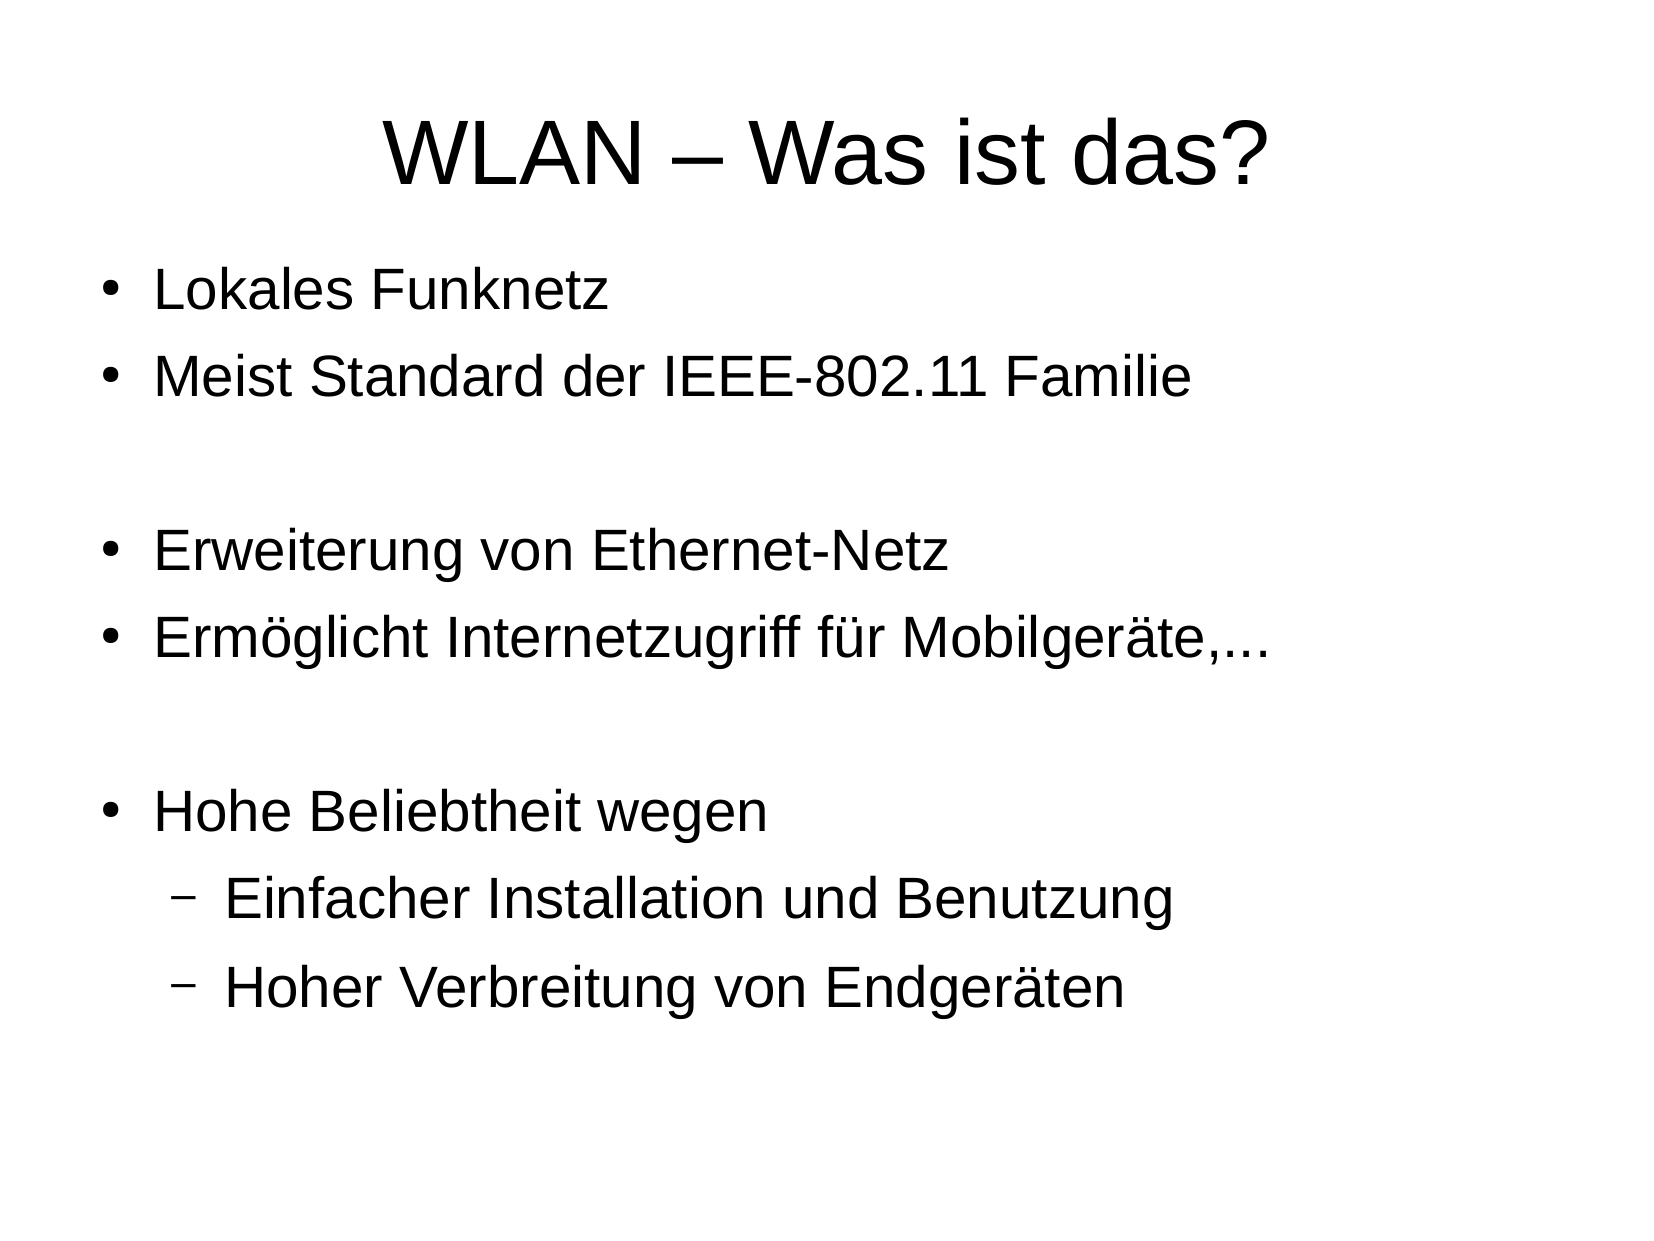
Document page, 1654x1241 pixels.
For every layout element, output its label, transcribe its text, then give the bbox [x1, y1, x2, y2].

title WLAN – Was ist das? [82, 49, 1571, 256]
list Lokales Funknetz Meist Standard der IEEE-802.11 Familie Erweiterung von Ethernet-Netz Ermöglicht Internetzugriff für Mobilgeräte,... Hohe Beliebtheit wegen Einfacher Installation und Benutzung Hoher Verbreitung von Endgeräten [82, 256, 1571, 1123]
